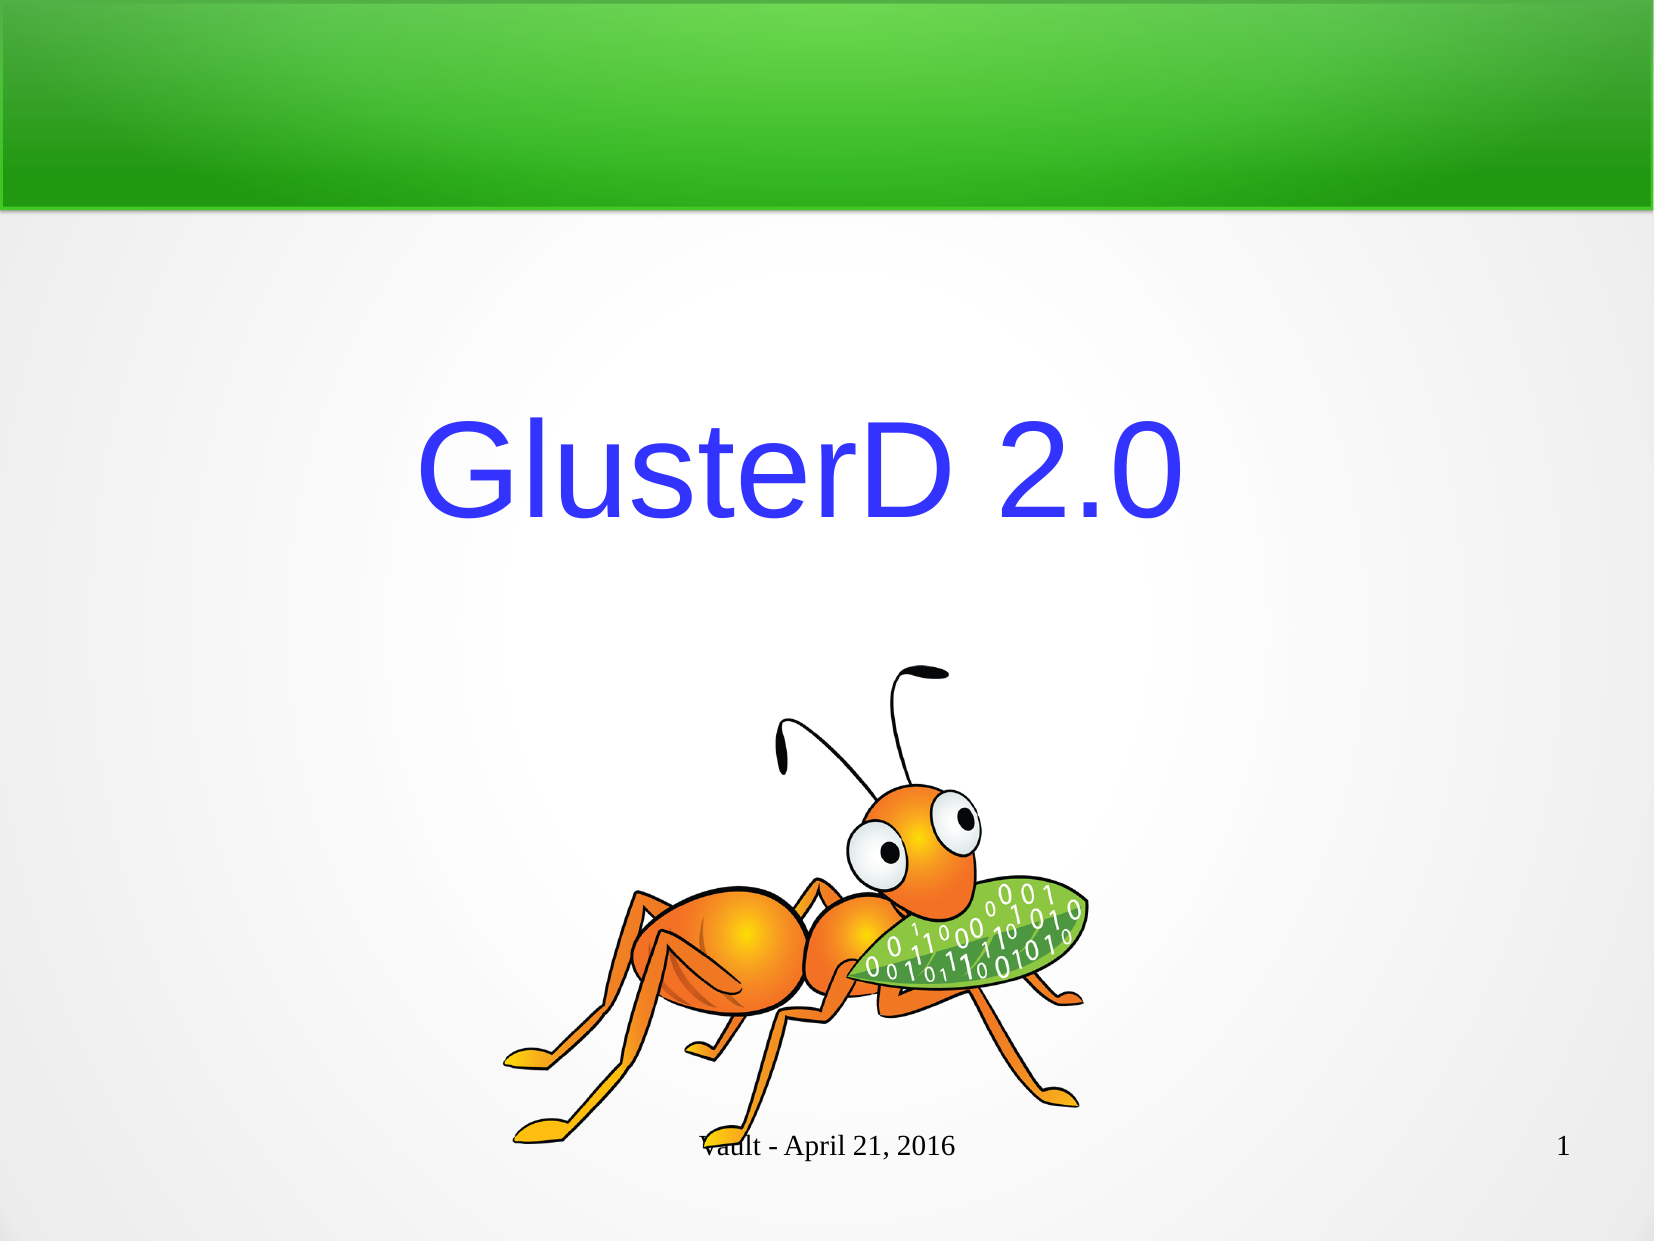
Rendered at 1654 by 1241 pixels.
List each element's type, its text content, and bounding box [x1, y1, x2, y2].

title GlusterD 2.0 [56, 264, 1546, 676]
picture [495, 659, 1096, 1156]
